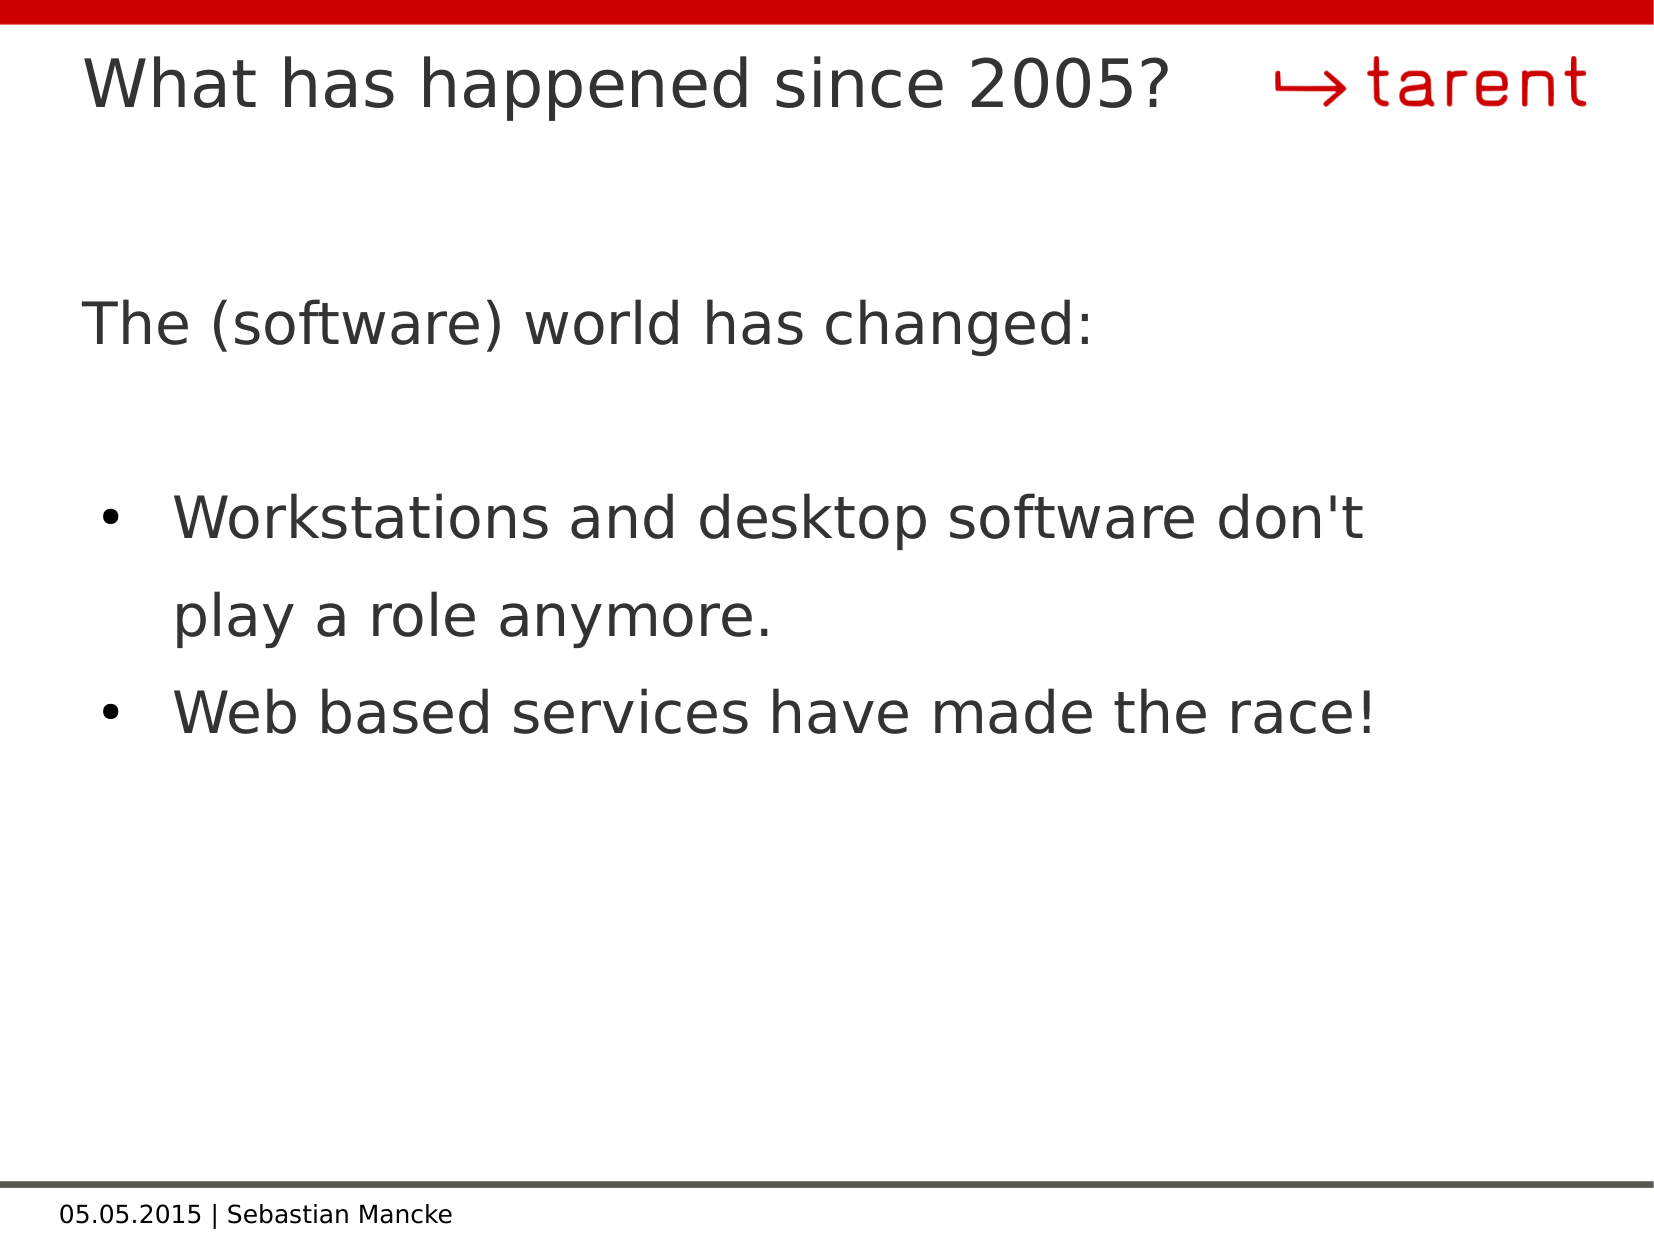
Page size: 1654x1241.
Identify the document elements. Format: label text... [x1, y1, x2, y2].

title What has happened since 2005? [82, 35, 1571, 134]
picture [0, 1181, 1654, 1188]
picture [1571, 51, 1612, 120]
picture [0, 0, 1654, 26]
list The (software) world has changed: Workstations and desktop software don't play a role anymore. Web based services have made the race! [82, 290, 1571, 1109]
